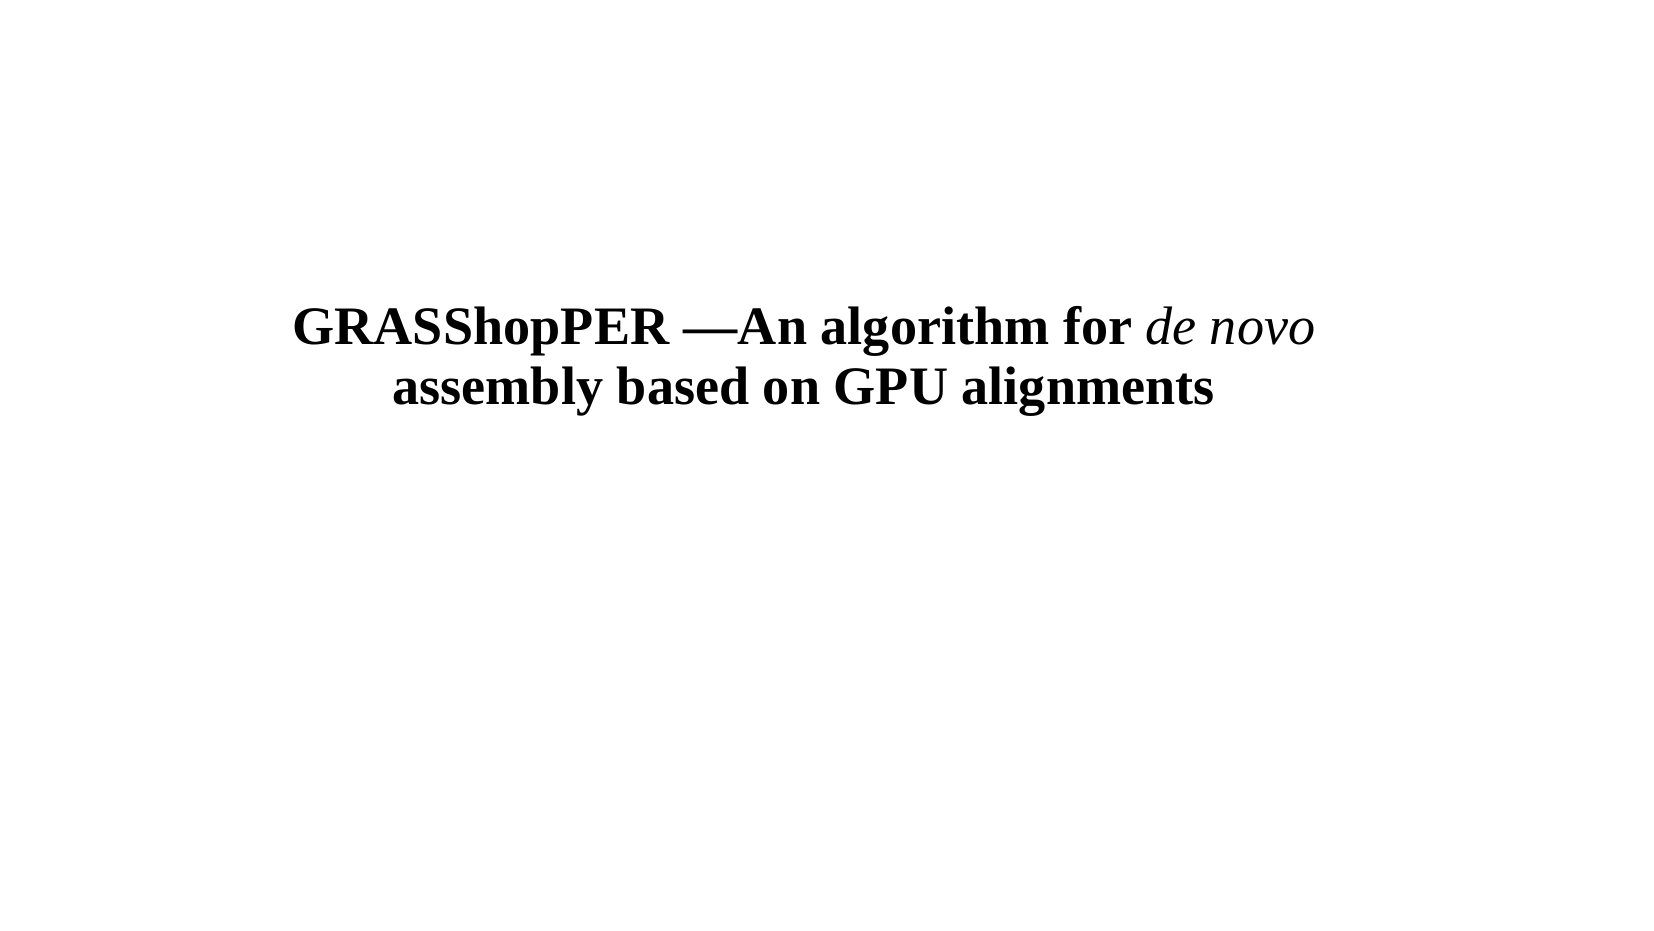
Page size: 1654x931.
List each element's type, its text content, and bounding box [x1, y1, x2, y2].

title GRASShopPER —An algorithm for de novo assembly based on GPU alignments [60, 278, 1549, 434]
